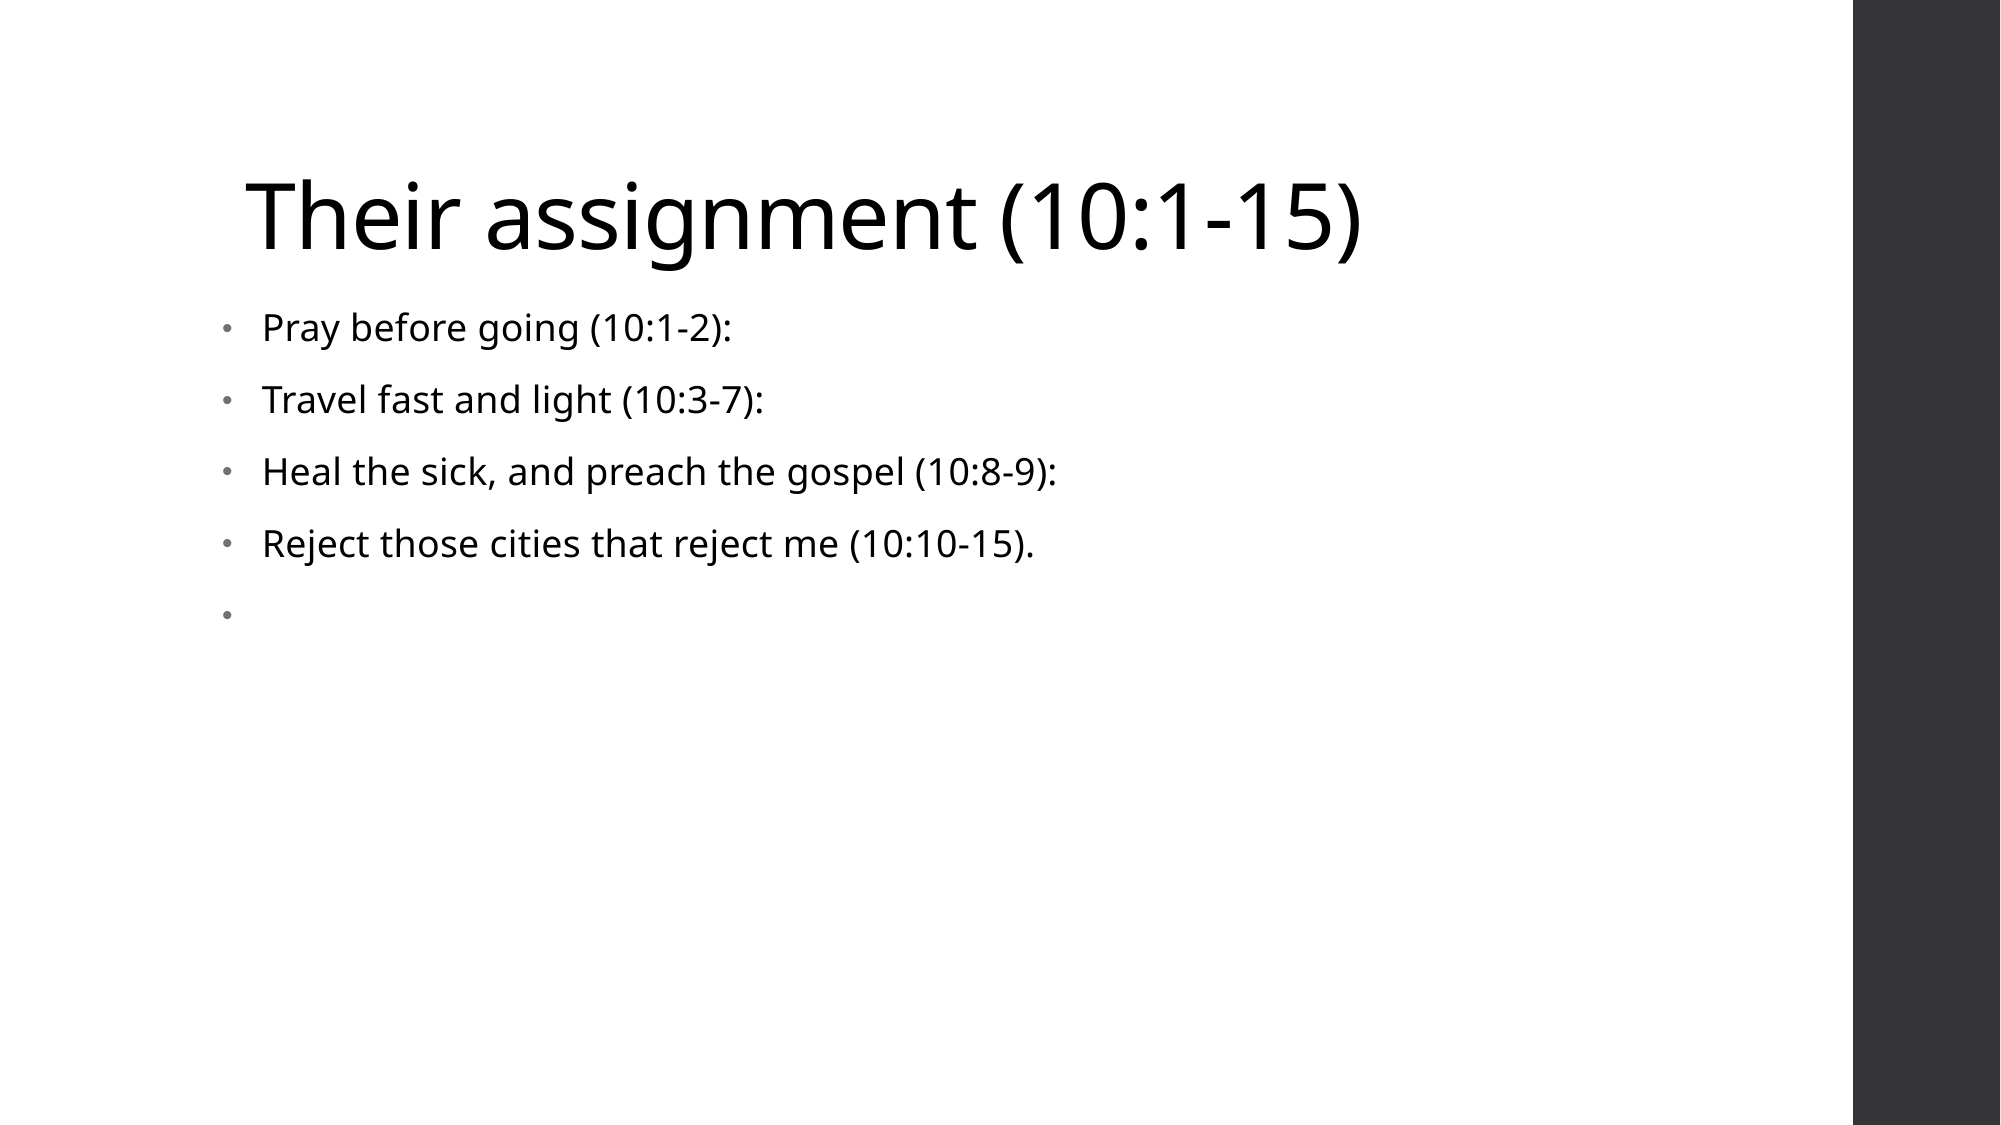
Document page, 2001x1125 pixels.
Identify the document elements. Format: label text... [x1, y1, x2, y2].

title Their assignment (10:1-15) [206, 60, 1797, 278]
list Pray before going (10:1-2): Travel fast and light (10:3-7): Heal the sick, and preach the gospel (10:8-9): Reject those cities that reject me (10:10-15). [206, 299, 1617, 1014]
